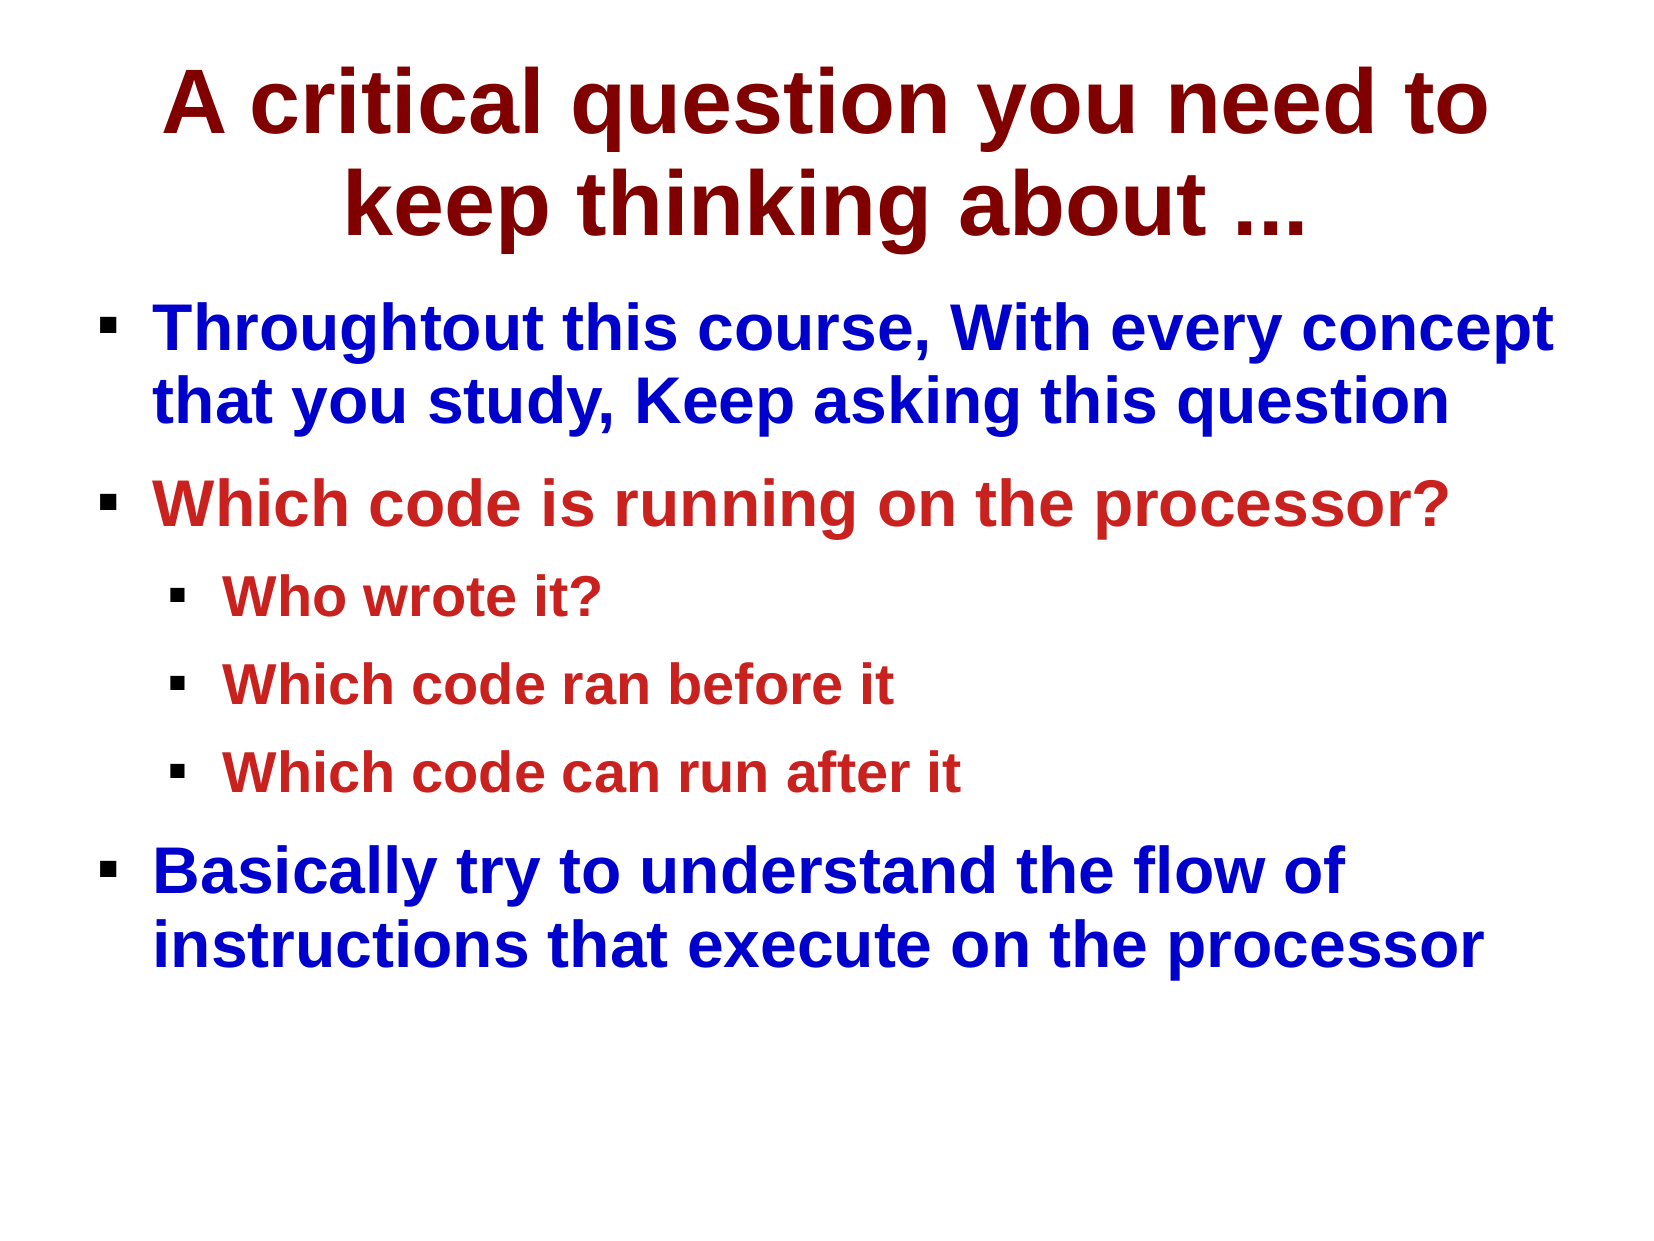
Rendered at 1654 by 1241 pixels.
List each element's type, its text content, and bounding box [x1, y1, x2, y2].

title A critical question you need to keep thinking about ... [82, 49, 1571, 257]
list Throughtout this course, With every concept that you study, Keep asking this question Which code is running on the processor? Who wrote it? Which code ran before it Which code can run after it Basically try to understand the flow of instructions that execute on the processor [82, 290, 1571, 1010]
